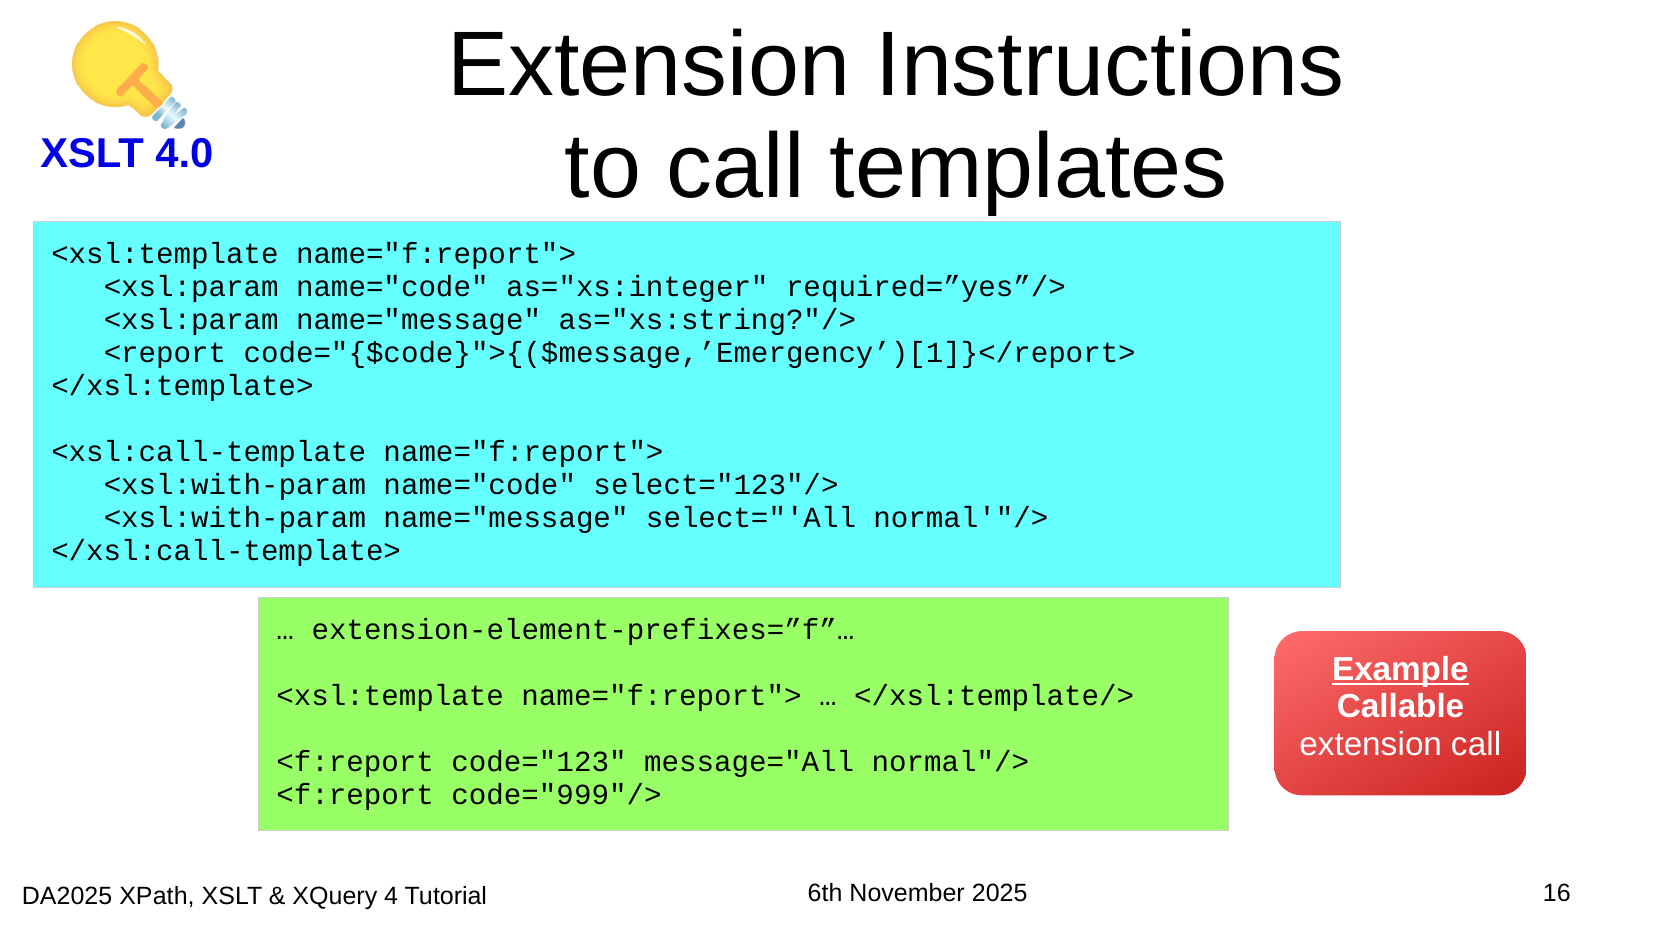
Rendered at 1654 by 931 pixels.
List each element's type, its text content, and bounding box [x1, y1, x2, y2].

text_box … extension-element-prefixes=”f”… <xsl:template name="f:report"> … </xsl:template/> <f:report code="123" message="All normal"/> <f:report code="999"/> [258, 597, 1229, 831]
text_box Example Callable extension call [1274, 631, 1527, 796]
text_box <xsl:template name="f:report"> <xsl:param name="code" as="xs:integer" required=”yes”/> <xsl:param name="message" as="xs:string?"/> <report code="{$code}">{($message,’Emergency’)[1]}</report> </xsl:template> <xsl:call-template name="f:report"> <xsl:with-param name="code" select="123"/> <xsl:with-param name="message" select="'All normal'"/> </xsl:call-template> [33, 221, 1341, 588]
title Extension Instructions to call templates [222, 12, 1571, 218]
picture [72, 21, 187, 129]
